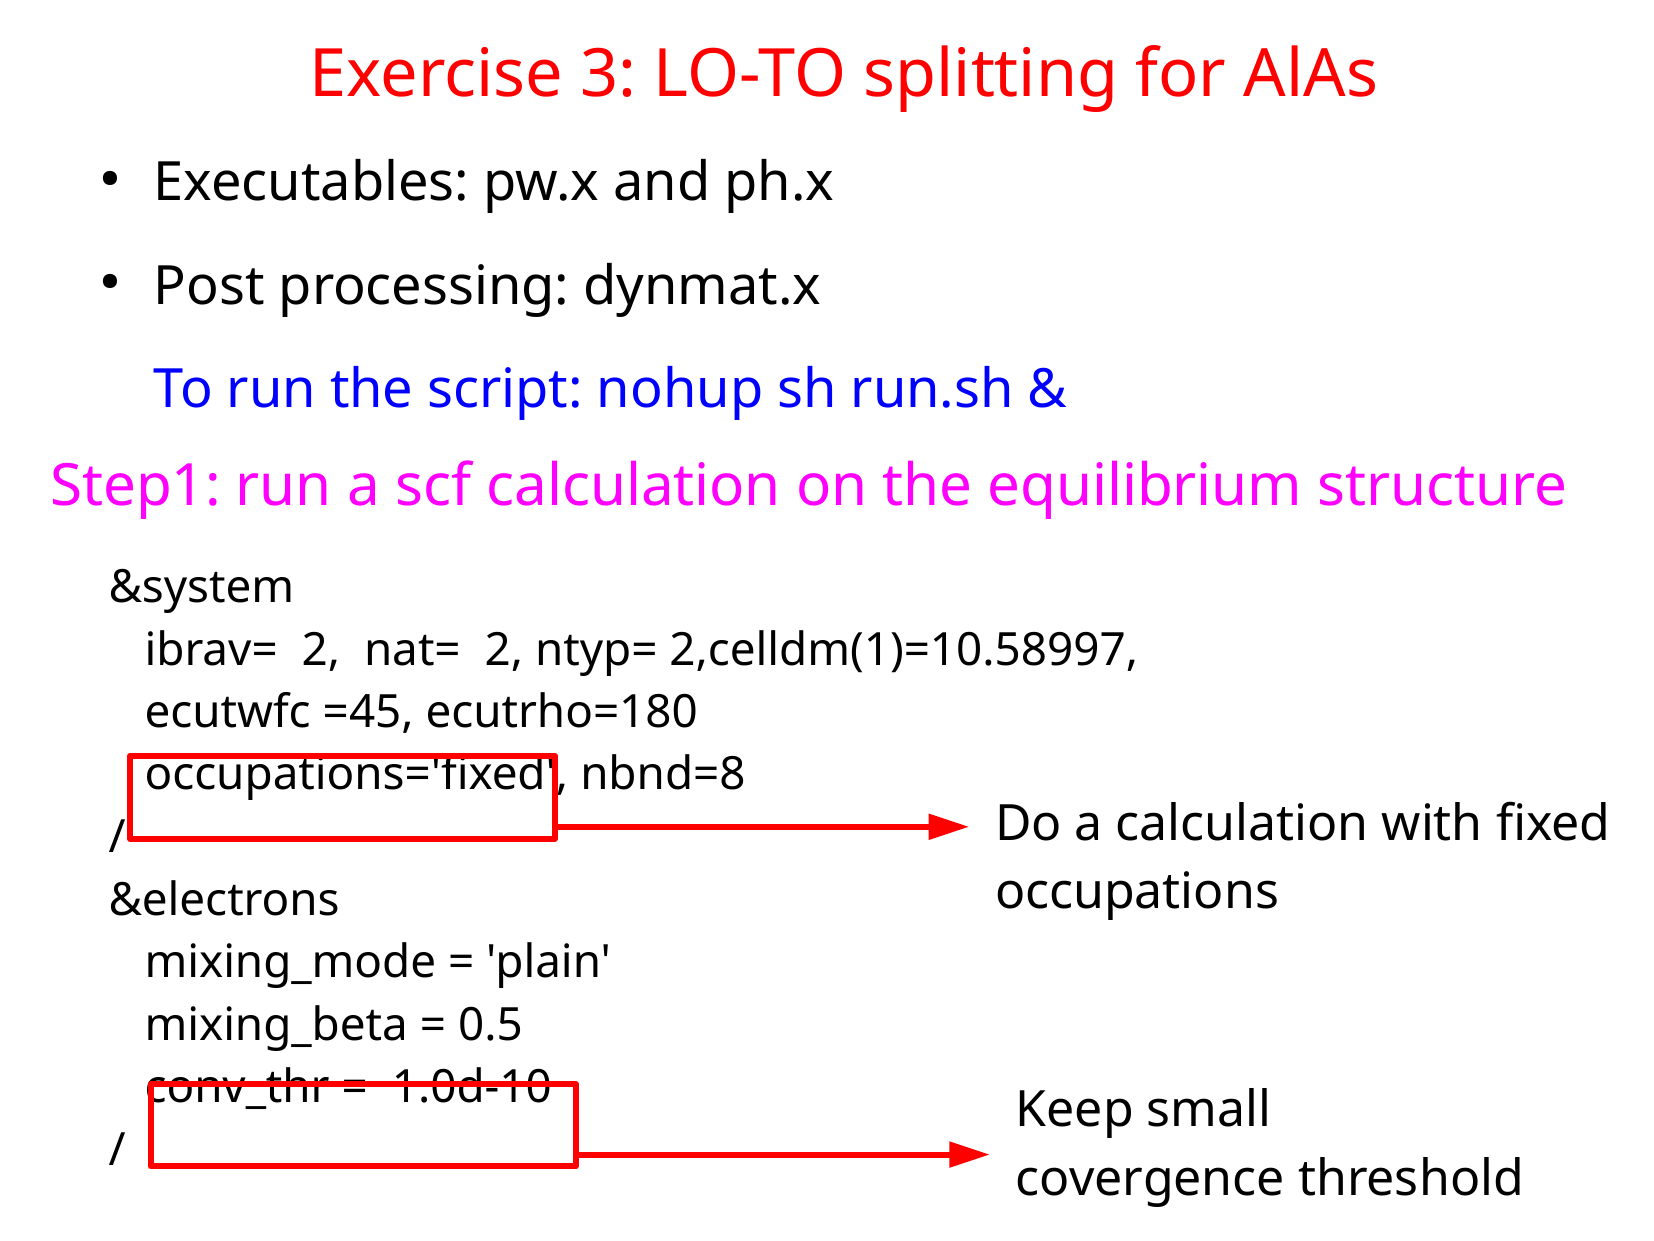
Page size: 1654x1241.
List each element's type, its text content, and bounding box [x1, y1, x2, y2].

text_box &system ibrav= 2, nat= 2, ntyp= 2,celldm(1)=10.58997, ecutwfc =45, ecutrho=180 occupations='fixed', nbnd=8 / &electrons mixing_mode = 'plain' mixing_beta = 0.5 conv_thr = 1.0d-10 / [81, 546, 1170, 1234]
text_box Step1: run a scf calculation on the equilibrium structure [50, 442, 1630, 550]
title Exercise 3: LO-TO splitting for AlAs [35, 0, 1654, 174]
text_box Do a calculation with fixed occupations [980, 779, 1574, 941]
list Executables: pw.x and ph.x Post processing: dynmat.x To run the script: nohup sh run.sh & [82, 142, 1538, 442]
text_box Keep small covergence threshold [1000, 1066, 1466, 1228]
